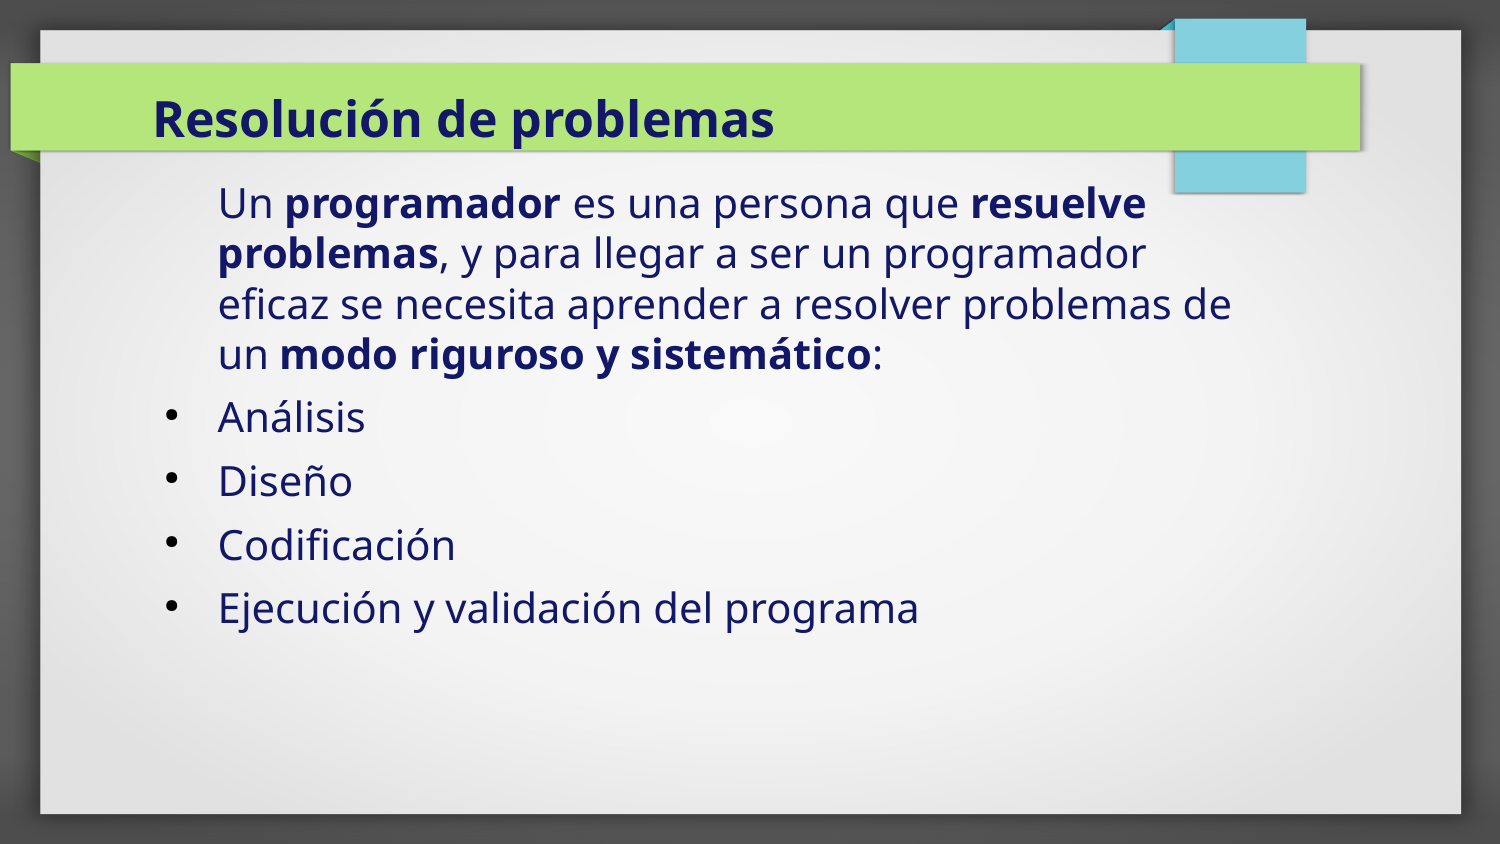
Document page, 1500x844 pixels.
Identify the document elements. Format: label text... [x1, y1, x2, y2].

list Un programador es una persona que resuelve problemas, y para llegar a ser un programador eficaz se necesita aprender a resolver problemas de un modo riguroso y sistemático: Análisis Diseño Codificación Ejecución y validación del programa [131, 162, 1252, 533]
title Resolución de problemas [137, 82, 1011, 162]
picture [0, 0, 1500, 844]
